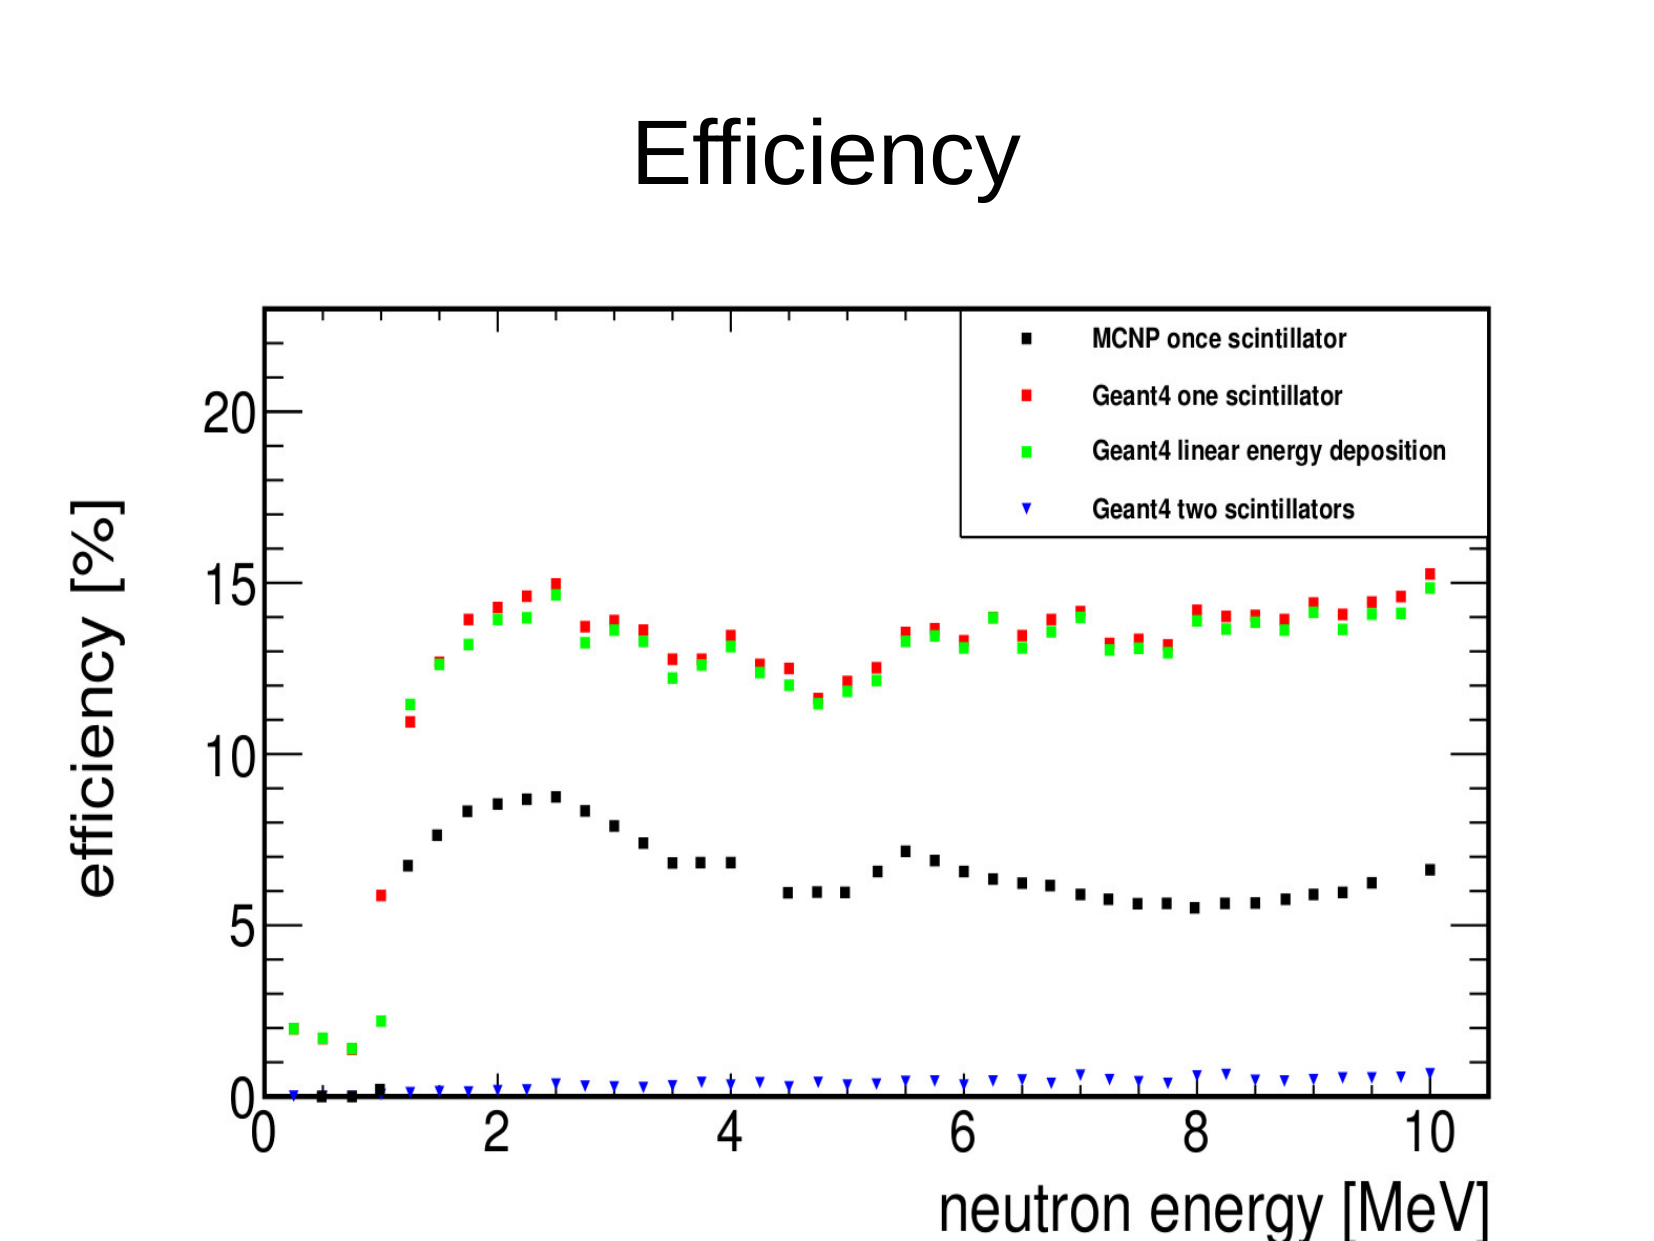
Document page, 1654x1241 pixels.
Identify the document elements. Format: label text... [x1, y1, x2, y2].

title Efficiency [82, 49, 1571, 207]
picture [0, 207, 1654, 1241]
